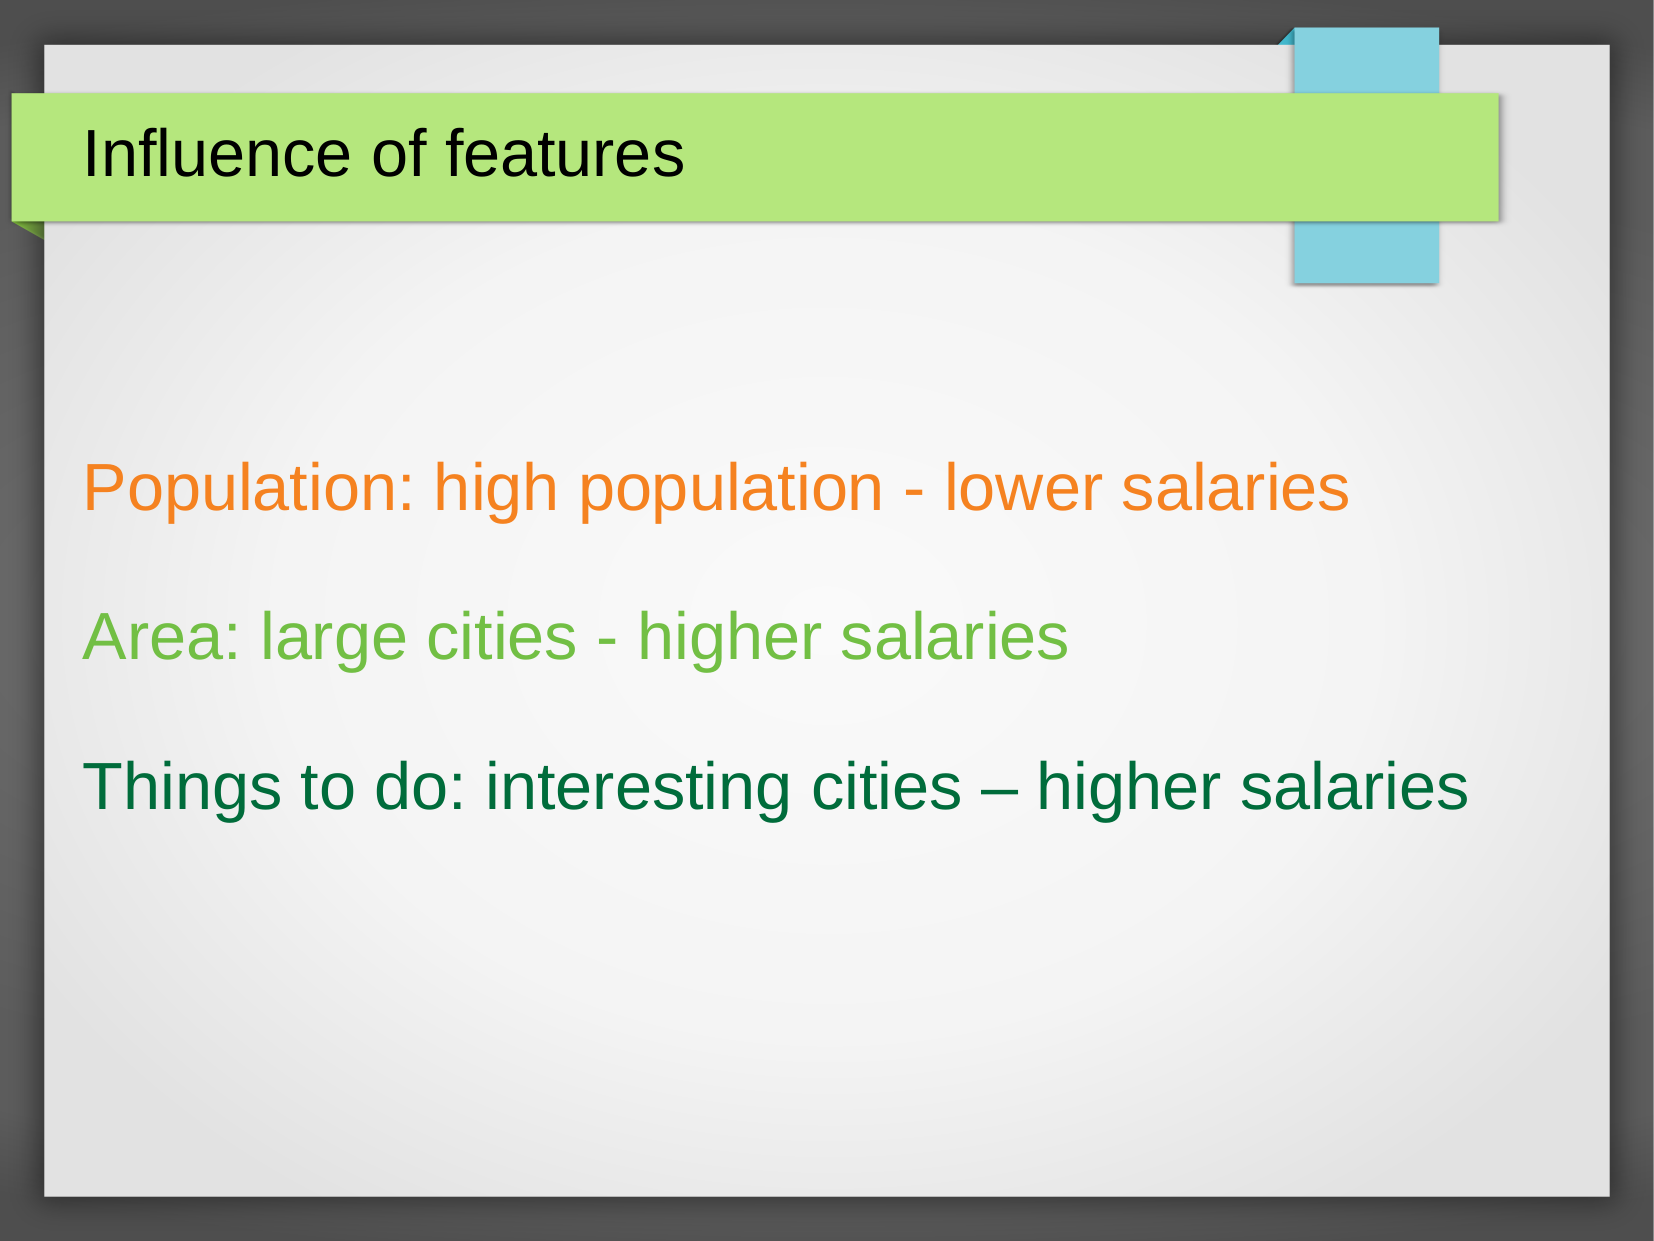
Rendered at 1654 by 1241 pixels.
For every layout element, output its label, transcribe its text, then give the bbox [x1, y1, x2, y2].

picture [0, 0, 1654, 1241]
subtitle Population: high population - lower salaries Area: large cities - higher salaries Things to do: interesting cities – higher salaries [82, 300, 1571, 1051]
title Influence of features [82, 94, 1264, 213]
